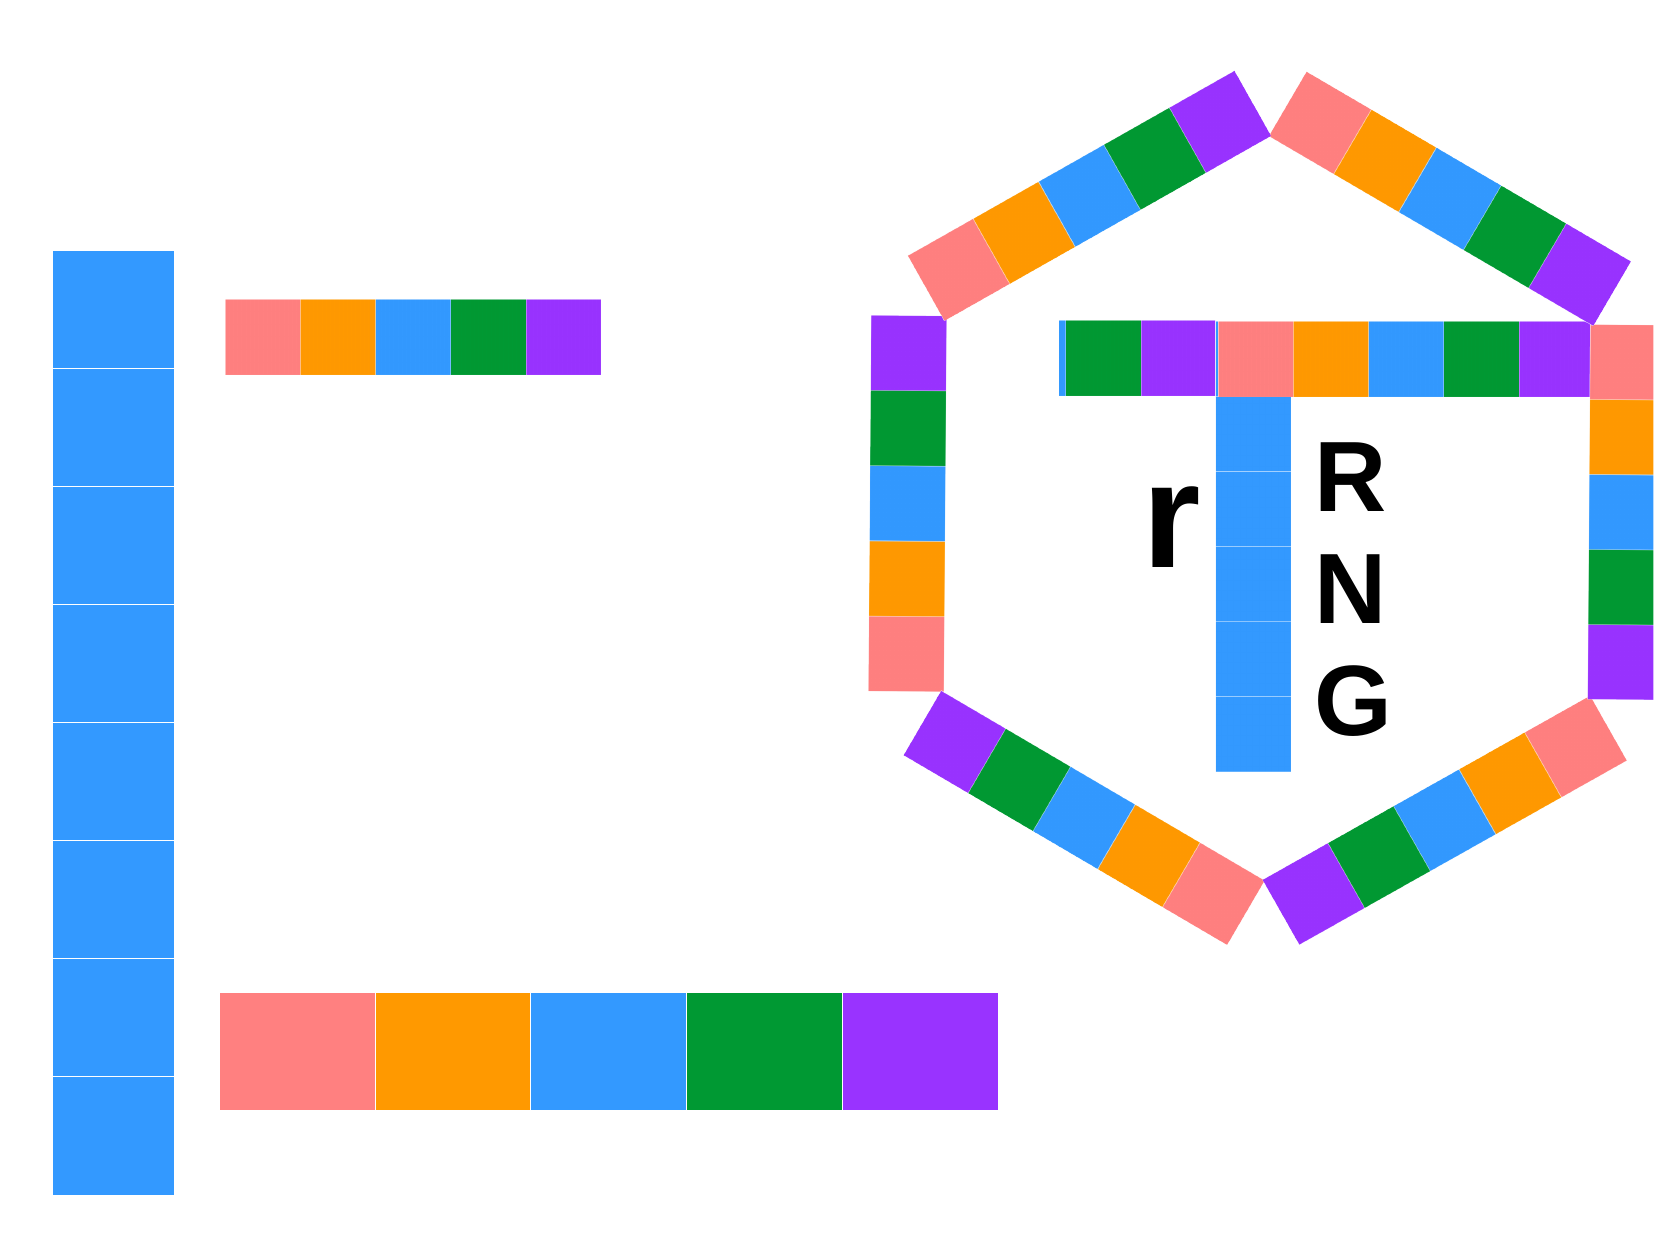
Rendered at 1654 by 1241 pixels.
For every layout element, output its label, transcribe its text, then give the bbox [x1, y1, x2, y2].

table_header [53, 251, 174, 368]
picture [225, 299, 601, 376]
text_box RNG [1314, 421, 1438, 757]
text_box r [1127, 424, 1225, 607]
table_cell [53, 369, 174, 486]
table_header [220, 993, 375, 1110]
table_cell [53, 723, 174, 840]
table_header [531, 993, 686, 1110]
table_header [687, 993, 842, 1110]
table_cell [53, 841, 174, 958]
table_header [376, 993, 530, 1110]
table_header [843, 993, 998, 1110]
picture [868, 70, 1654, 946]
table_cell [53, 1077, 174, 1195]
table_cell [53, 959, 174, 1076]
table_cell [53, 487, 174, 604]
table_cell [53, 605, 174, 722]
